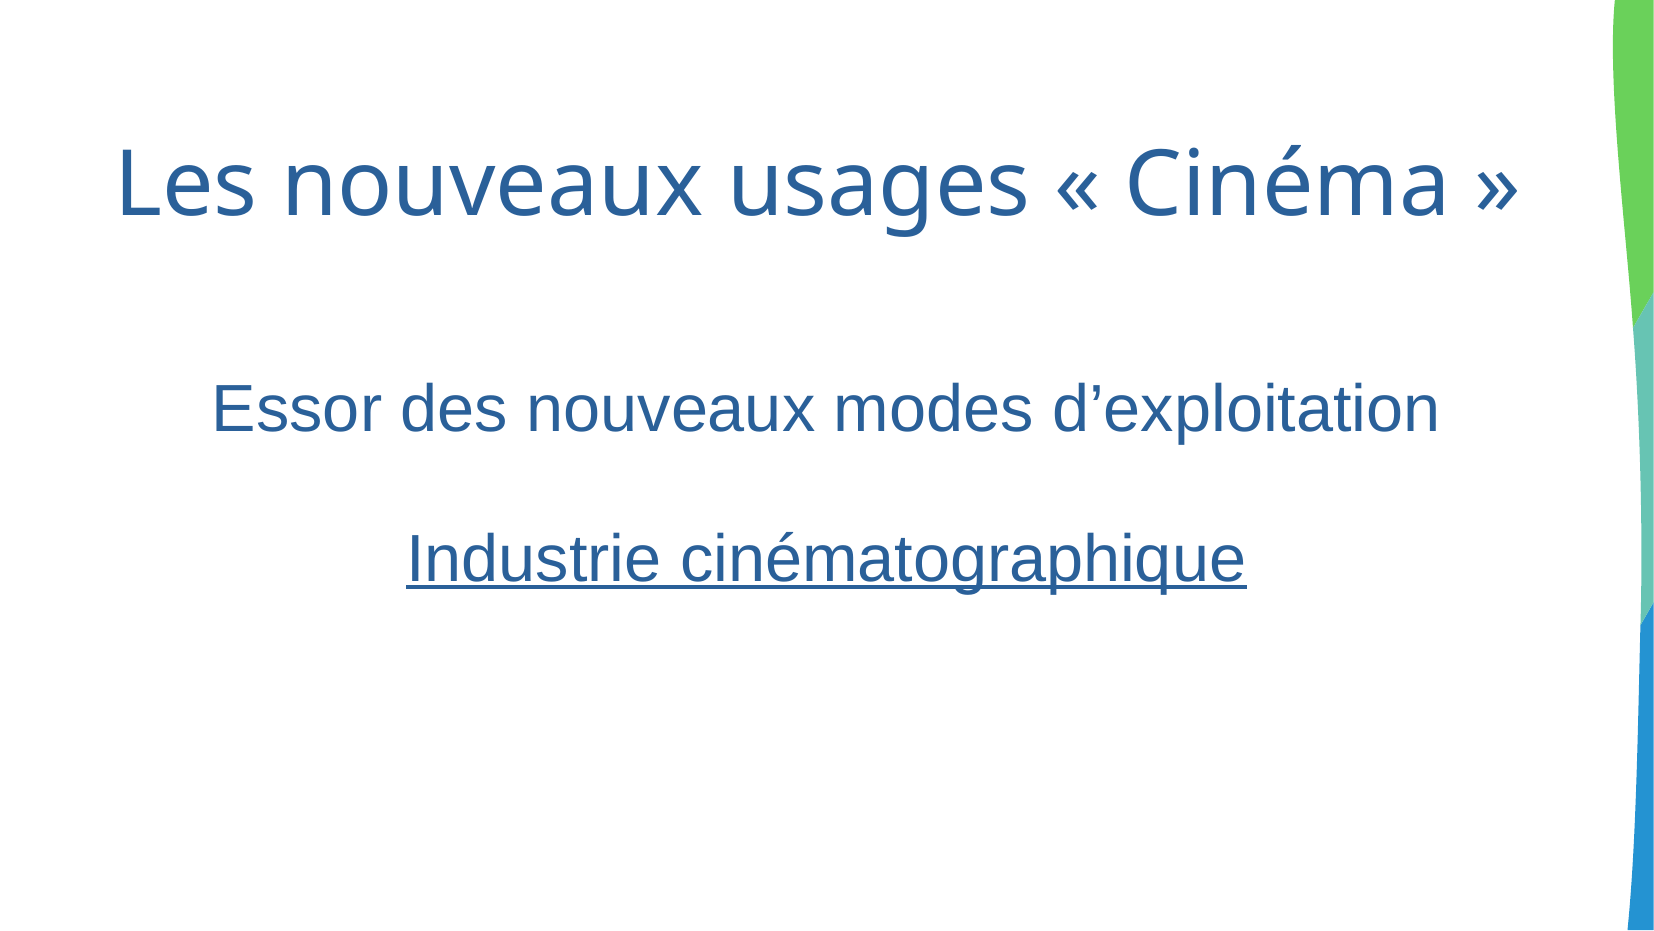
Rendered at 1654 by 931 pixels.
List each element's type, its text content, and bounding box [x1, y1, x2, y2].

subtitle Essor des nouveaux modes d’exploitation Industrie cinématographique [82, 284, 1571, 757]
title Les nouveaux usages « Cinéma » [104, 102, 1530, 258]
